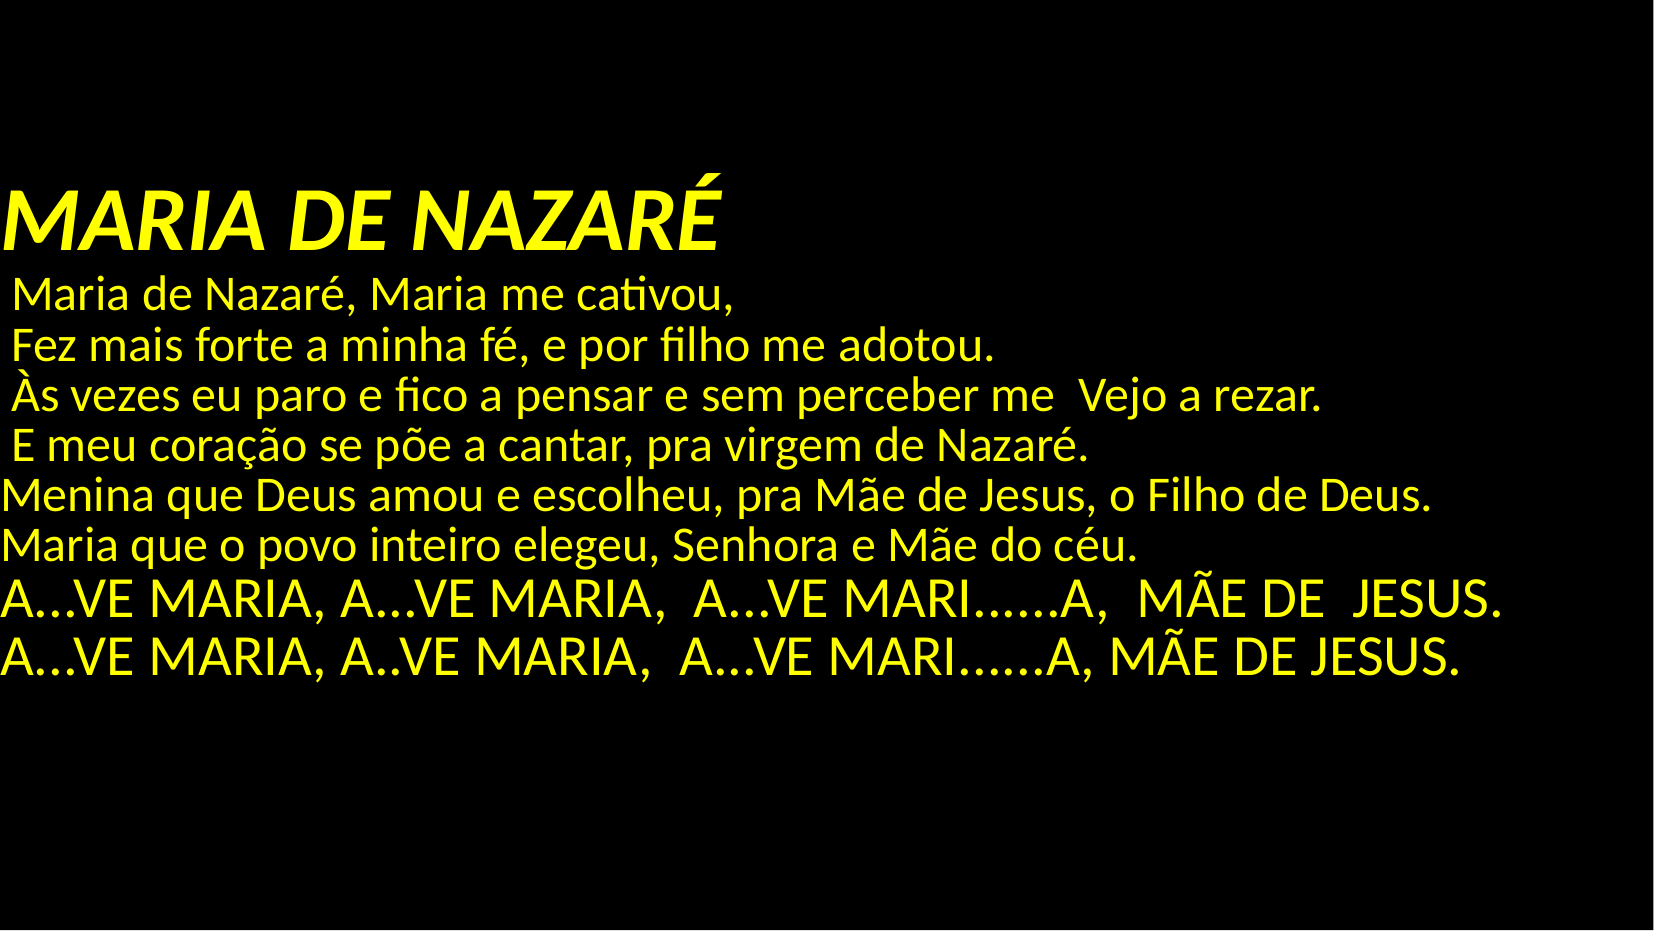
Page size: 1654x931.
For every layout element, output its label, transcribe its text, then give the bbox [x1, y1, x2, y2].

title MARIA DE NAZARÉ Maria de Nazaré, Maria me cativou, Fez mais forte a minha fé, e por filho me adotou. Às vezes eu paro e fico a pensar e sem perceber me Vejo a rezar. E meu coração se põe a cantar, pra virgem de Nazaré. Menina que Deus amou e escolheu, pra Mãe de Jesus, o Filho de Deus. Maria que o povo inteiro elegeu, Senhora e Mãe do céu. A...VE MARIA, A...VE MARIA, A...VE MARI......A, MÃE DE JESUS. A...VE MARIA, A..VE MARIA, A...VE MARI......A, MÃE DE JESUS. [0, 0, 1654, 931]
